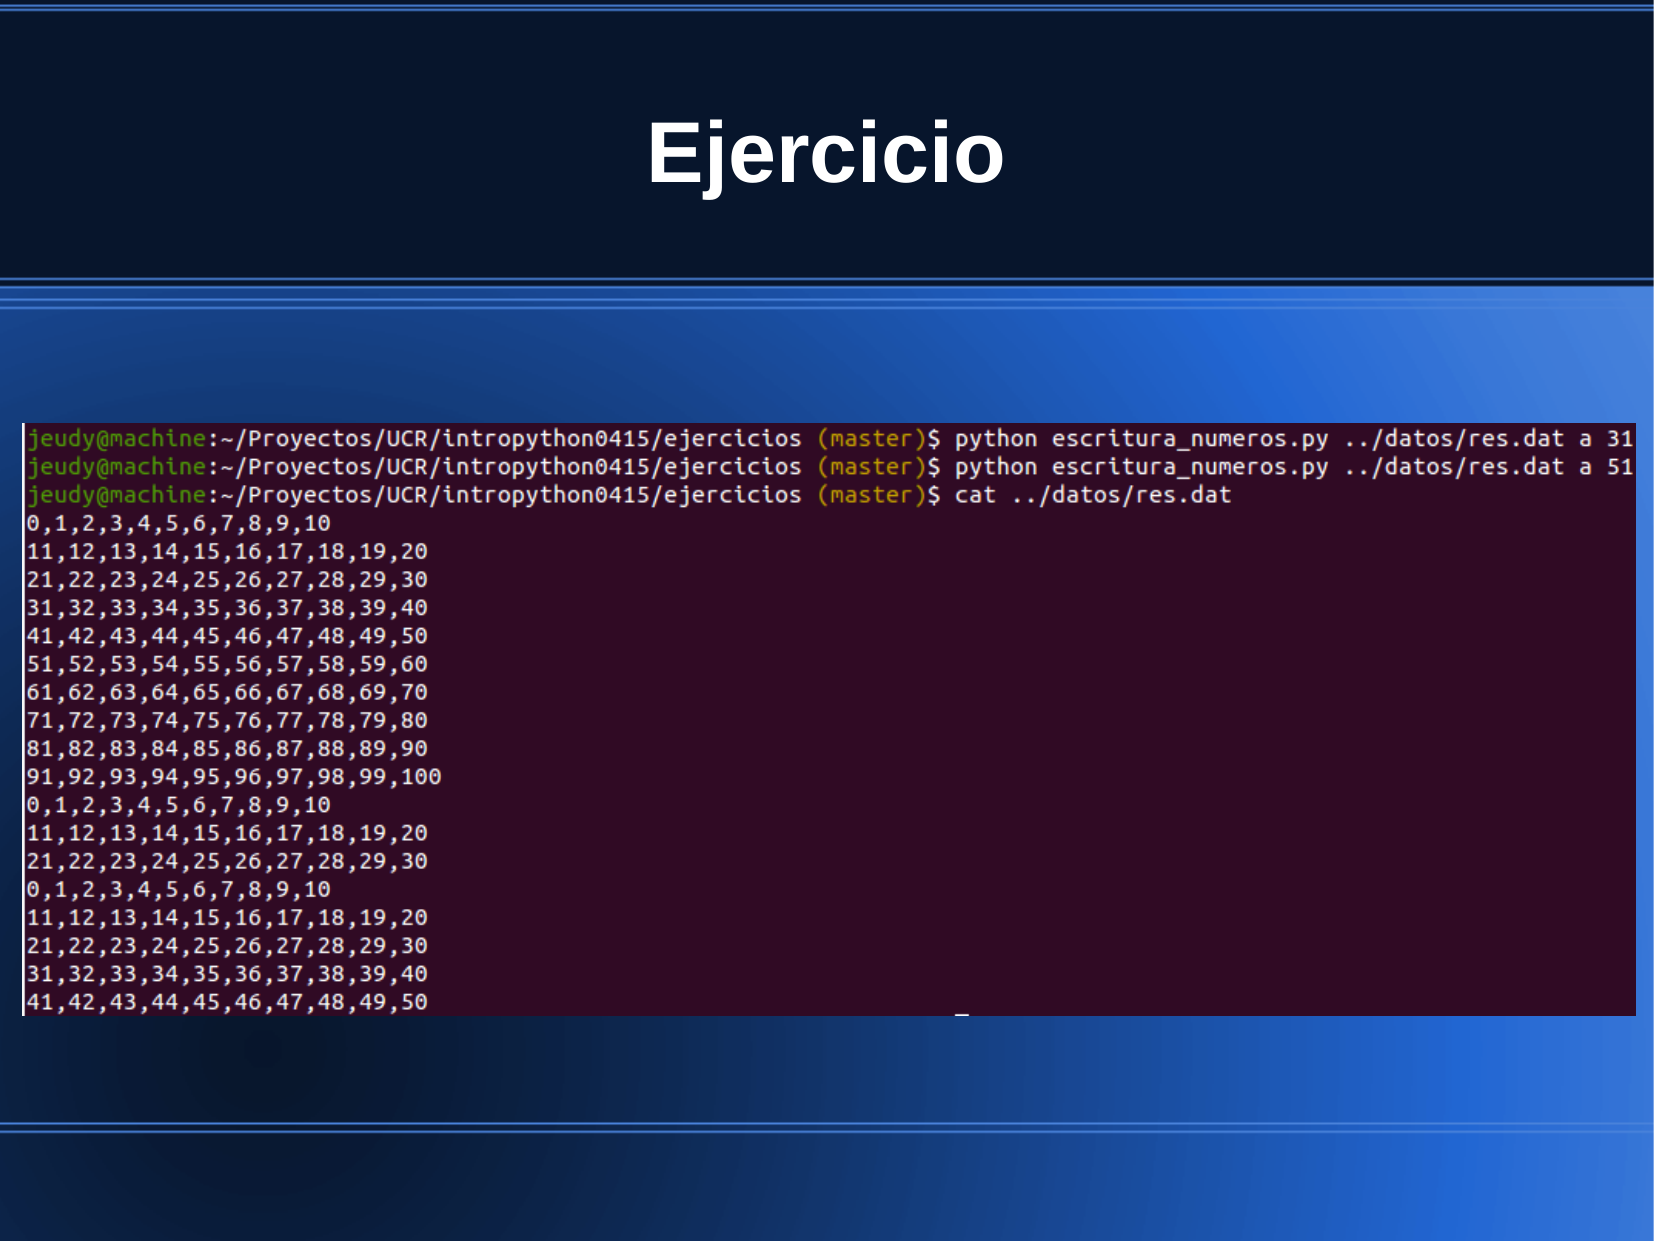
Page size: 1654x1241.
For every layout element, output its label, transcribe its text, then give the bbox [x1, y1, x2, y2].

picture [0, 0, 1654, 1241]
title Ejercicio [82, 49, 1571, 257]
